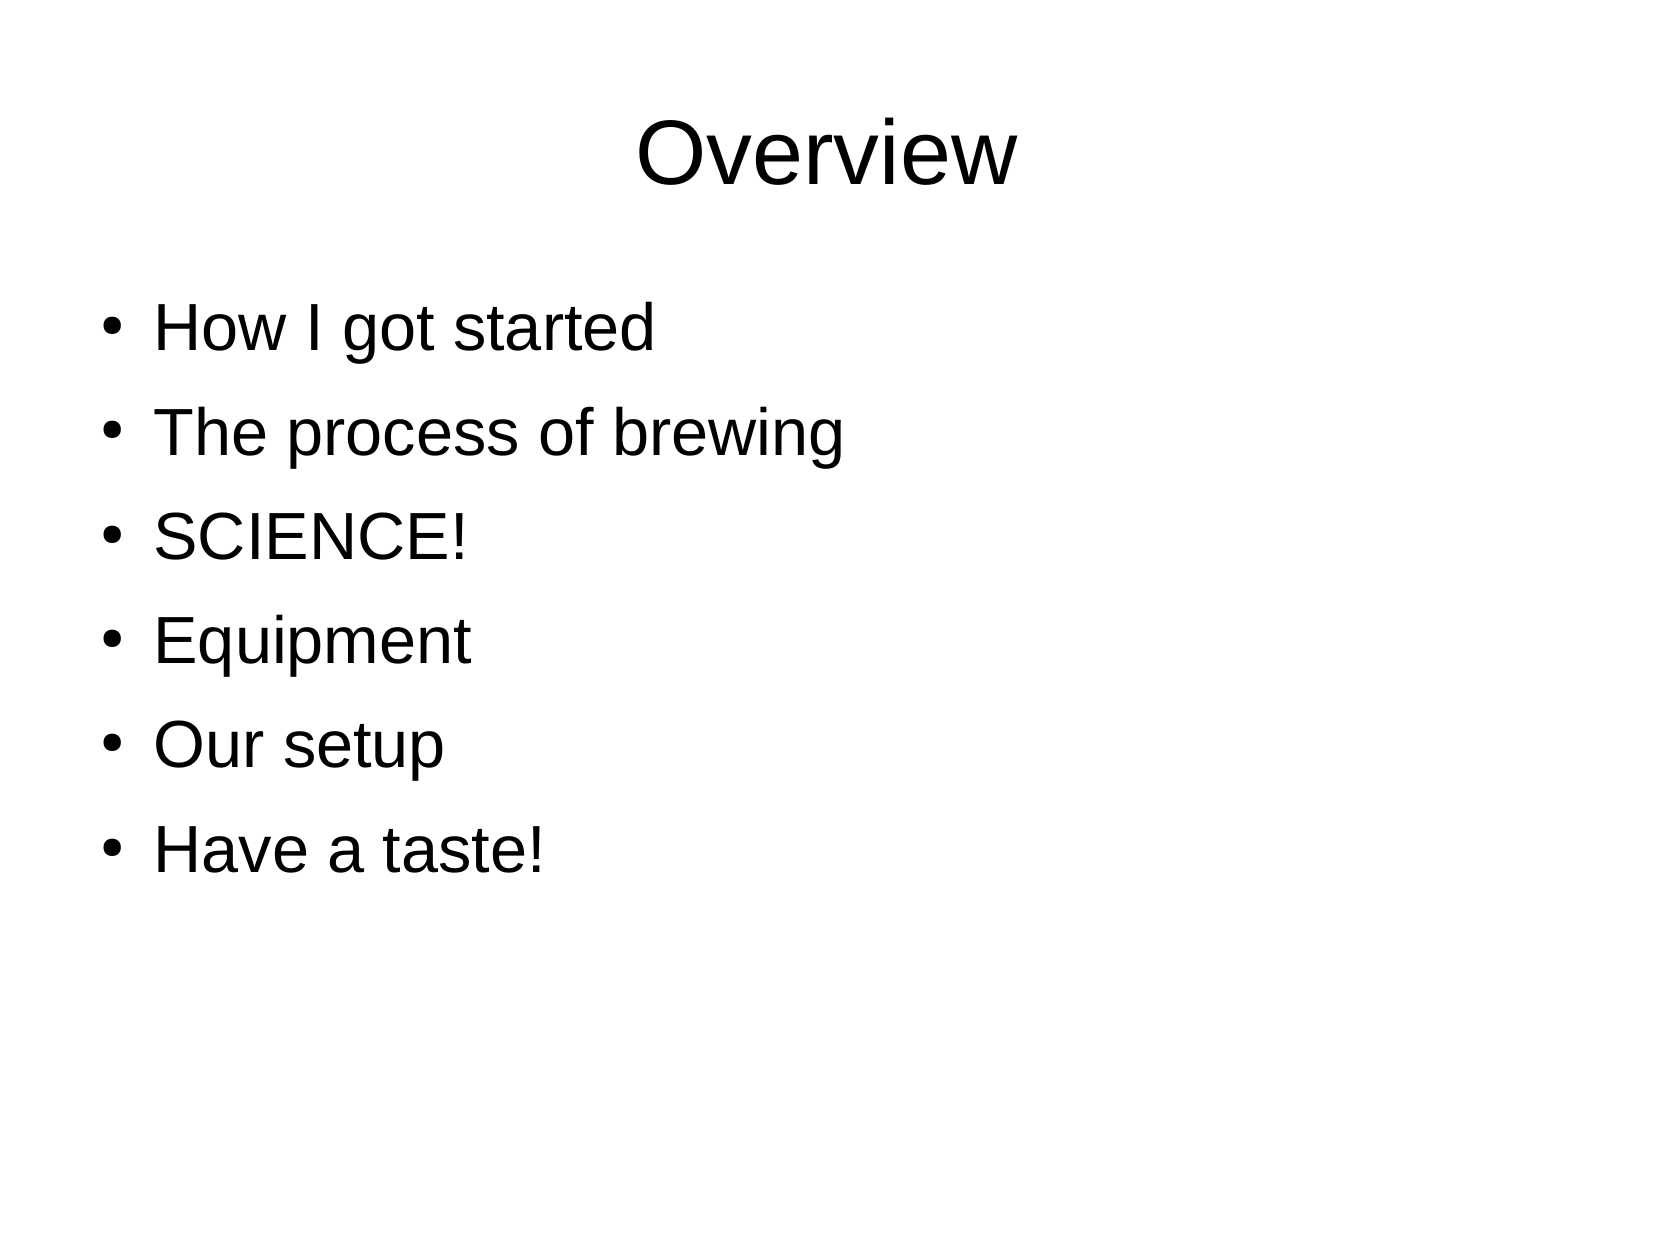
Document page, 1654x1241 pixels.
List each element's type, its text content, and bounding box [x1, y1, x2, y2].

list How I got started The process of brewing SCIENCE! Equipment Our setup Have a taste! [82, 290, 1571, 1010]
title Overview [82, 49, 1571, 257]
